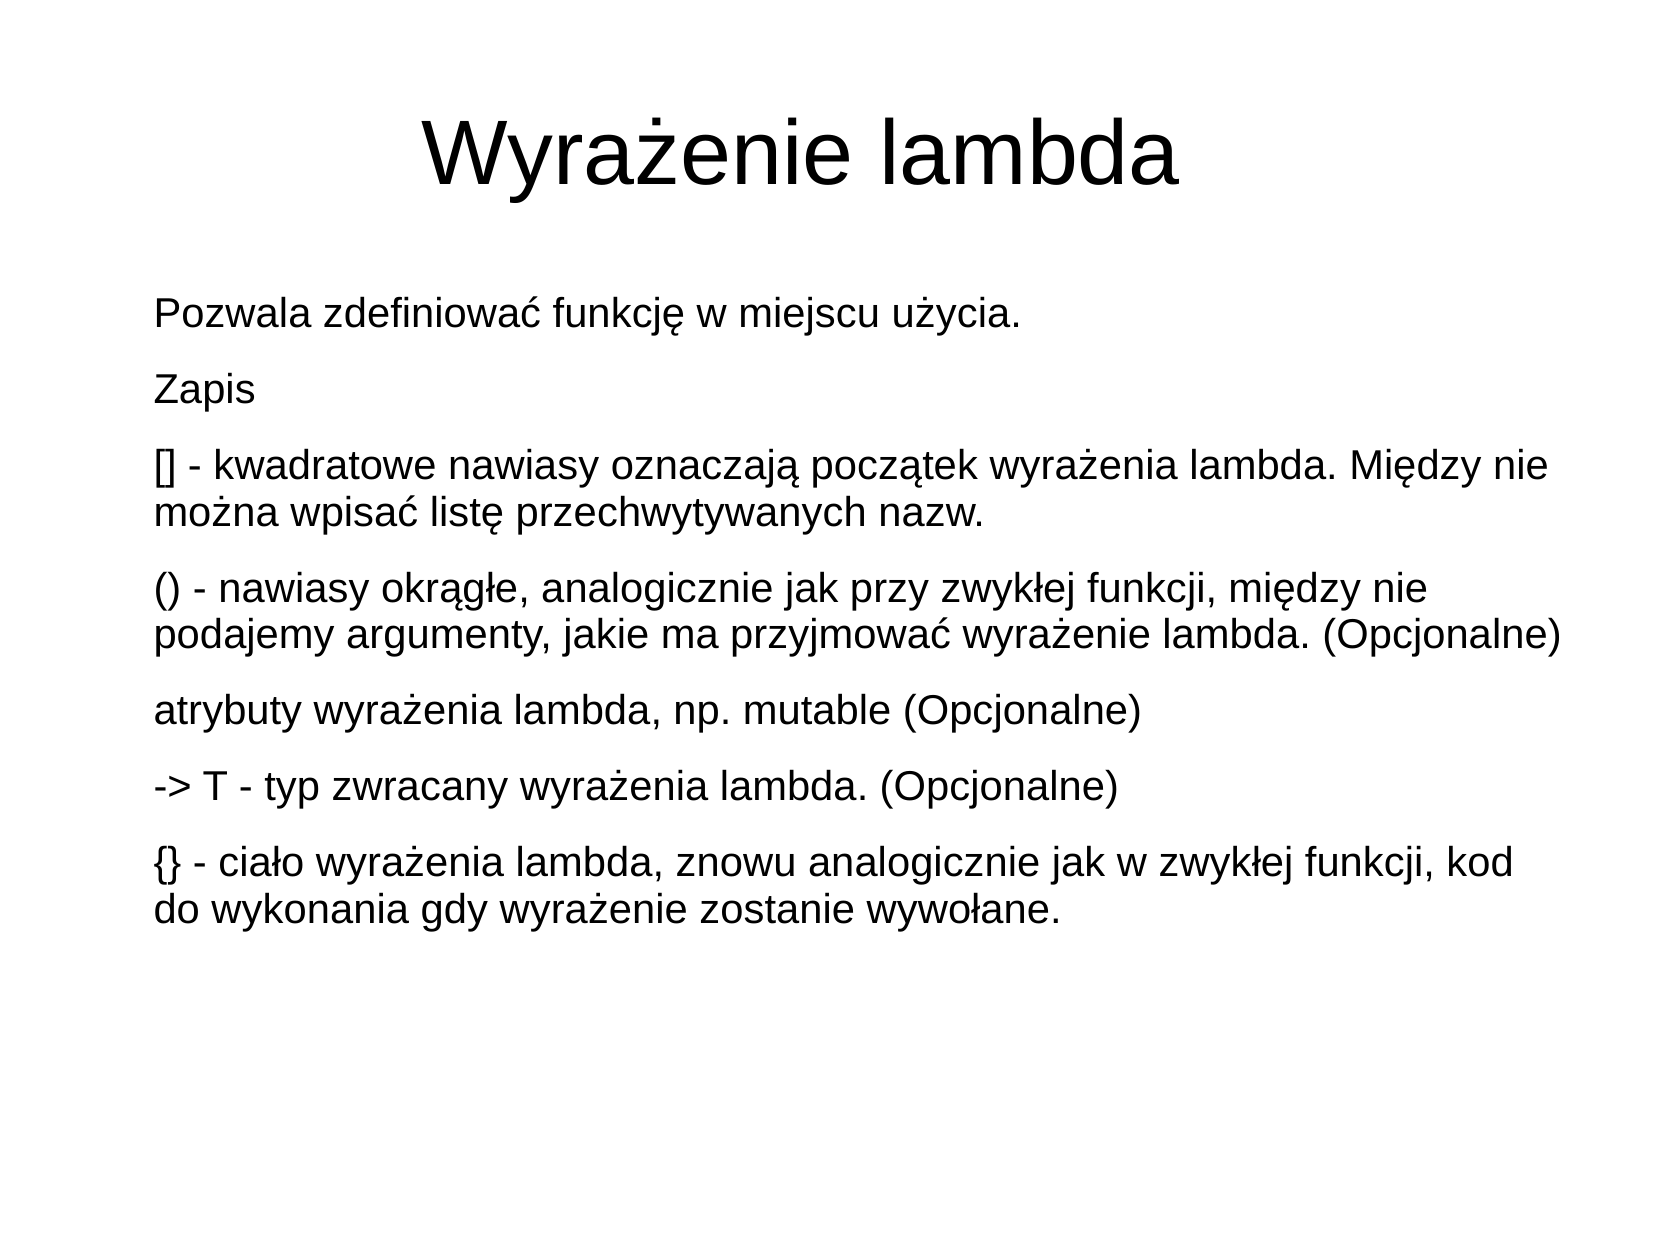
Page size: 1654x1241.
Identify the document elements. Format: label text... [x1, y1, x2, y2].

list Pozwala zdefiniować funkcję w miejscu użycia. Zapis [] - kwadratowe nawiasy oznaczają początek wyrażenia lambda. Między nie można wpisać listę przechwytywanych nazw. () - nawiasy okrągłe, analogicznie jak przy zwykłej funkcji, między nie podajemy argumenty, jakie ma przyjmować wyrażenie lambda. (Opcjonalne) atrybuty wyrażenia lambda, np. mutable (Opcjonalne) -> T - typ zwracany wyrażenia lambda. (Opcjonalne) {} - ciało wyrażenia lambda, znowu analogicznie jak w zwykłej funkcji, kod do wykonania gdy wyrażenie zostanie wywołane. [82, 290, 1571, 1109]
title Wyrażenie lambda [82, 49, 1571, 257]
